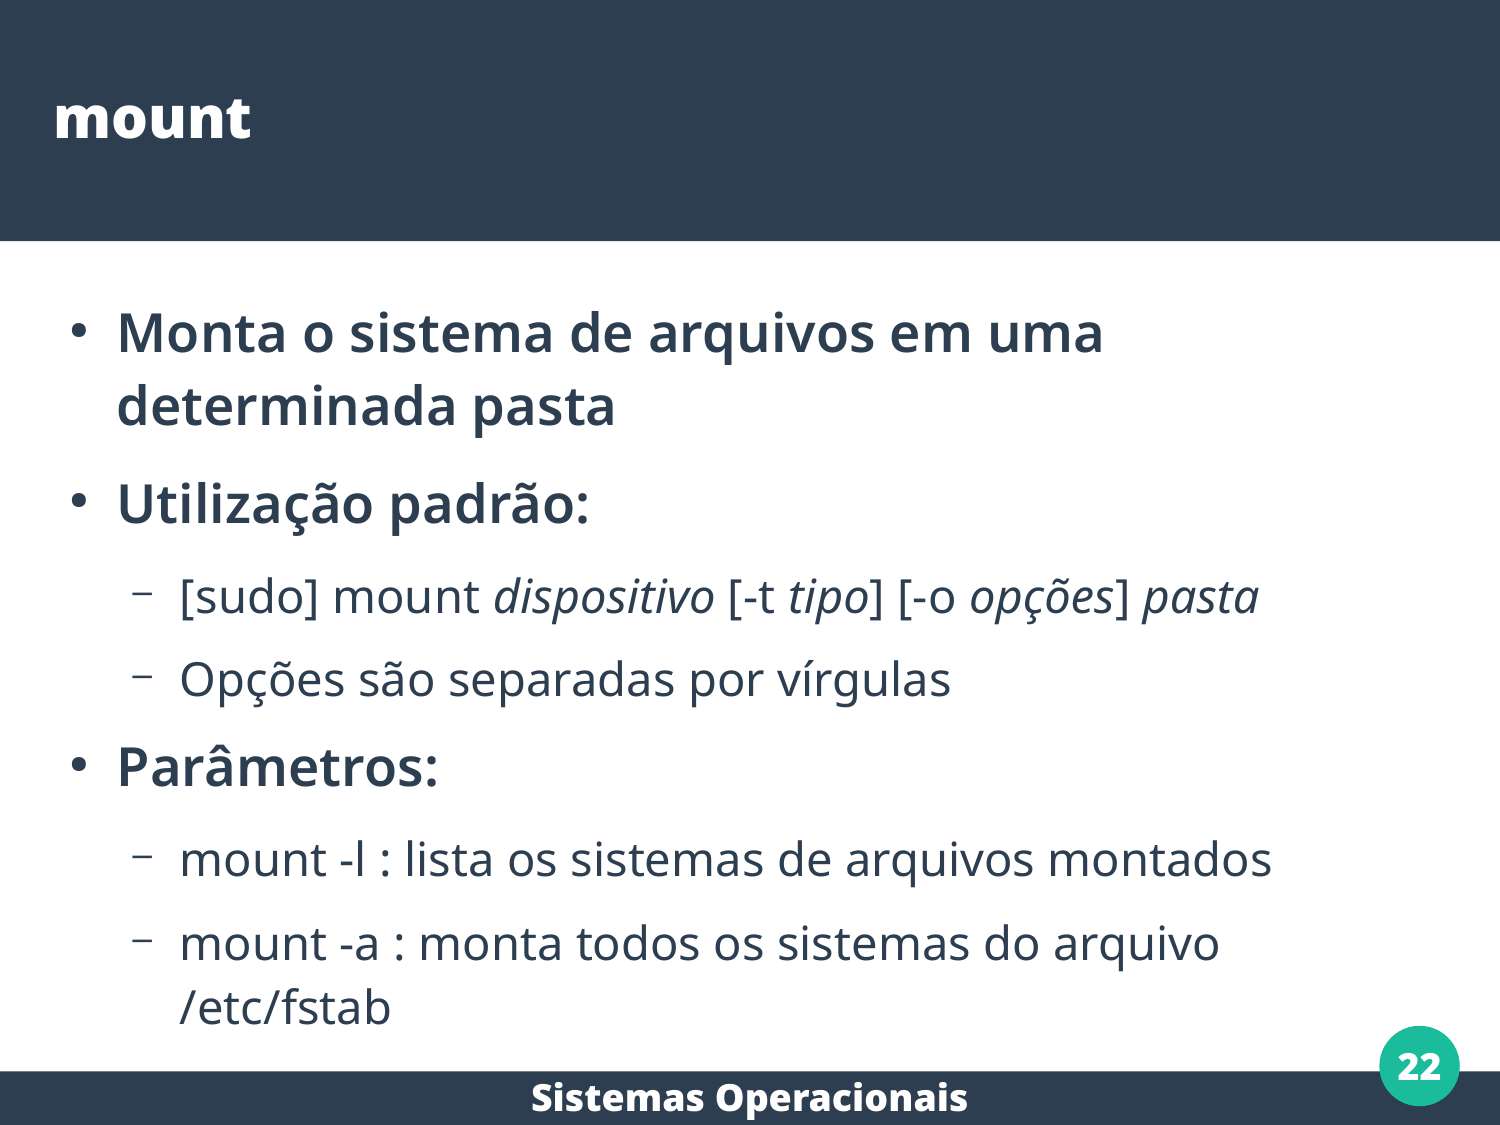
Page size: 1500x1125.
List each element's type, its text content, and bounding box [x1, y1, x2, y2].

list Monta o sistema de arquivos em uma determinada pasta Utilização padrão: [sudo] mount dispositivo [-t tipo] [-o opções] pasta Opções são separadas por vírgulas Parâmetros: mount -l : lista os sistemas de arquivos montados mount -a : monta todos os sistemas do arquivo /etc/fstab [53, 294, 1447, 1045]
title mount [53, 44, 1447, 188]
